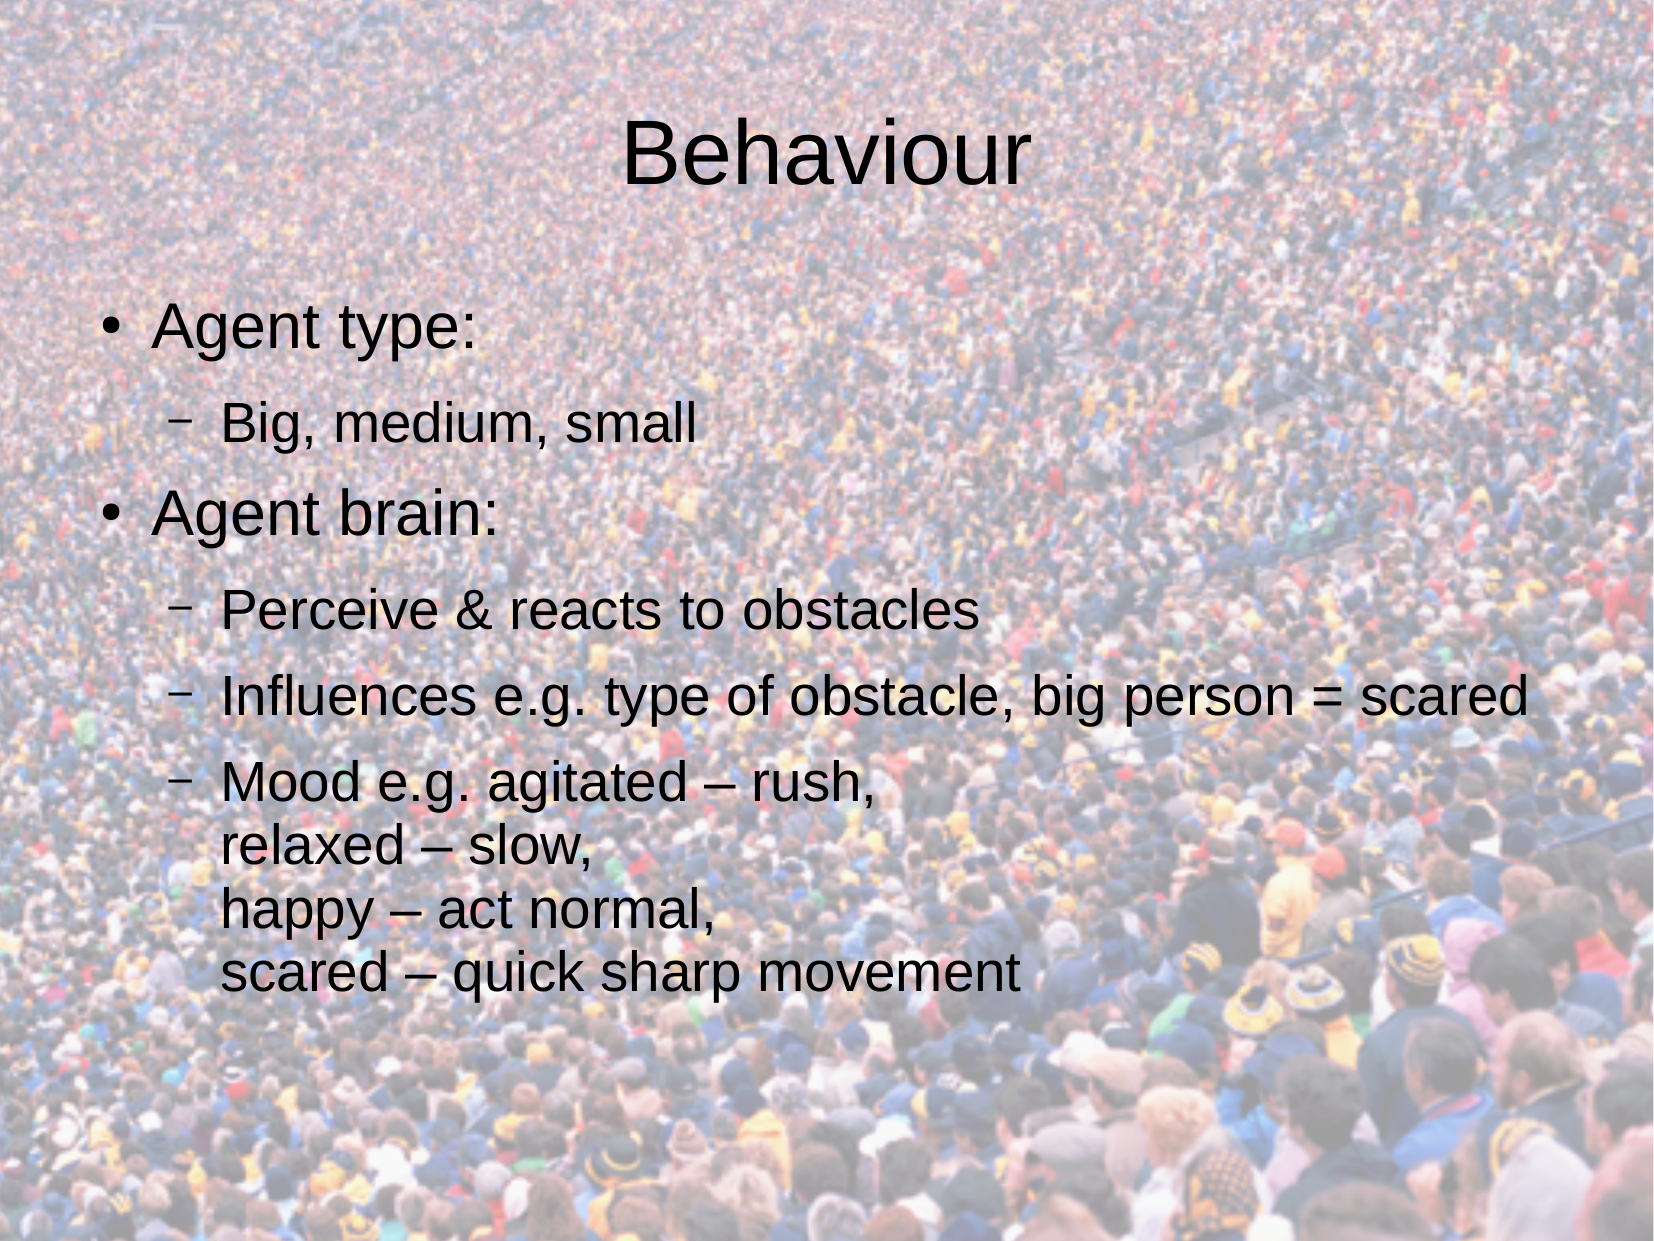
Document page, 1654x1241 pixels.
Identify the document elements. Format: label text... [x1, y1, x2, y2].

title Behaviour [82, 49, 1571, 257]
list Agent type: Big, medium, small Agent brain: Perceive & reacts to obstacles Influences e.g. type of obstacle, big person = scared Mood e.g. agitated – rush, relaxed – slow, happy – act normal, scared – quick sharp movement [82, 290, 1571, 1010]
picture [0, 0, 1654, 1241]
